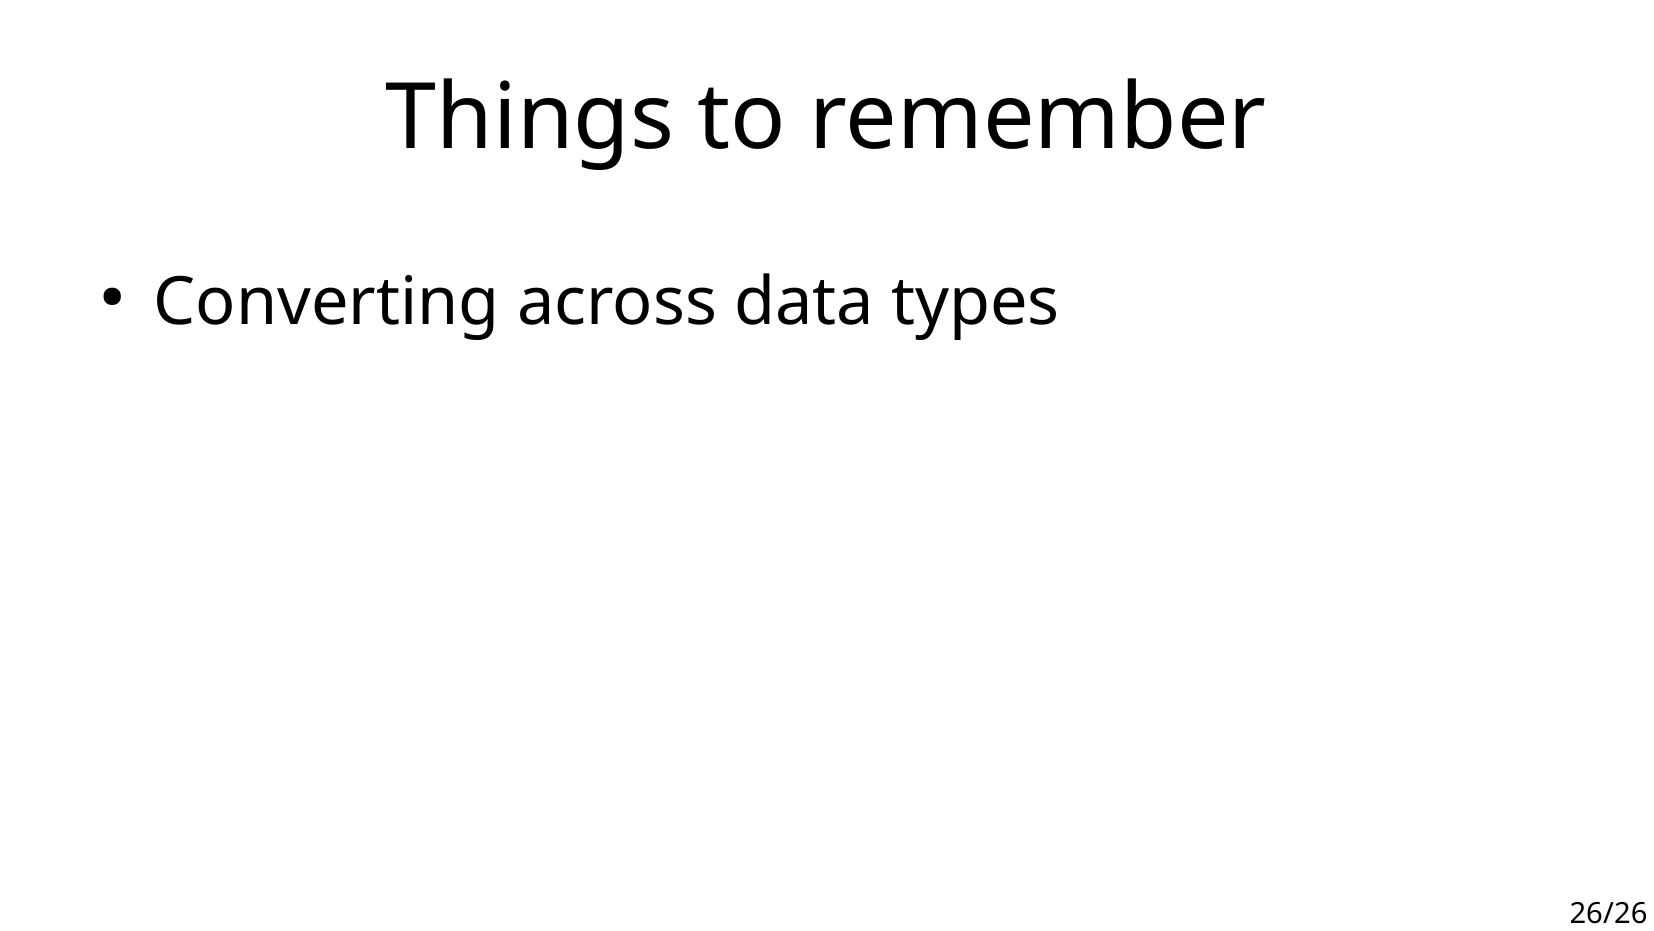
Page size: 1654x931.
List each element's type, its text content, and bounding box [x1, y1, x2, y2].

title Things to remember [82, 1, 1571, 226]
list Converting across data types [82, 253, 1606, 886]
